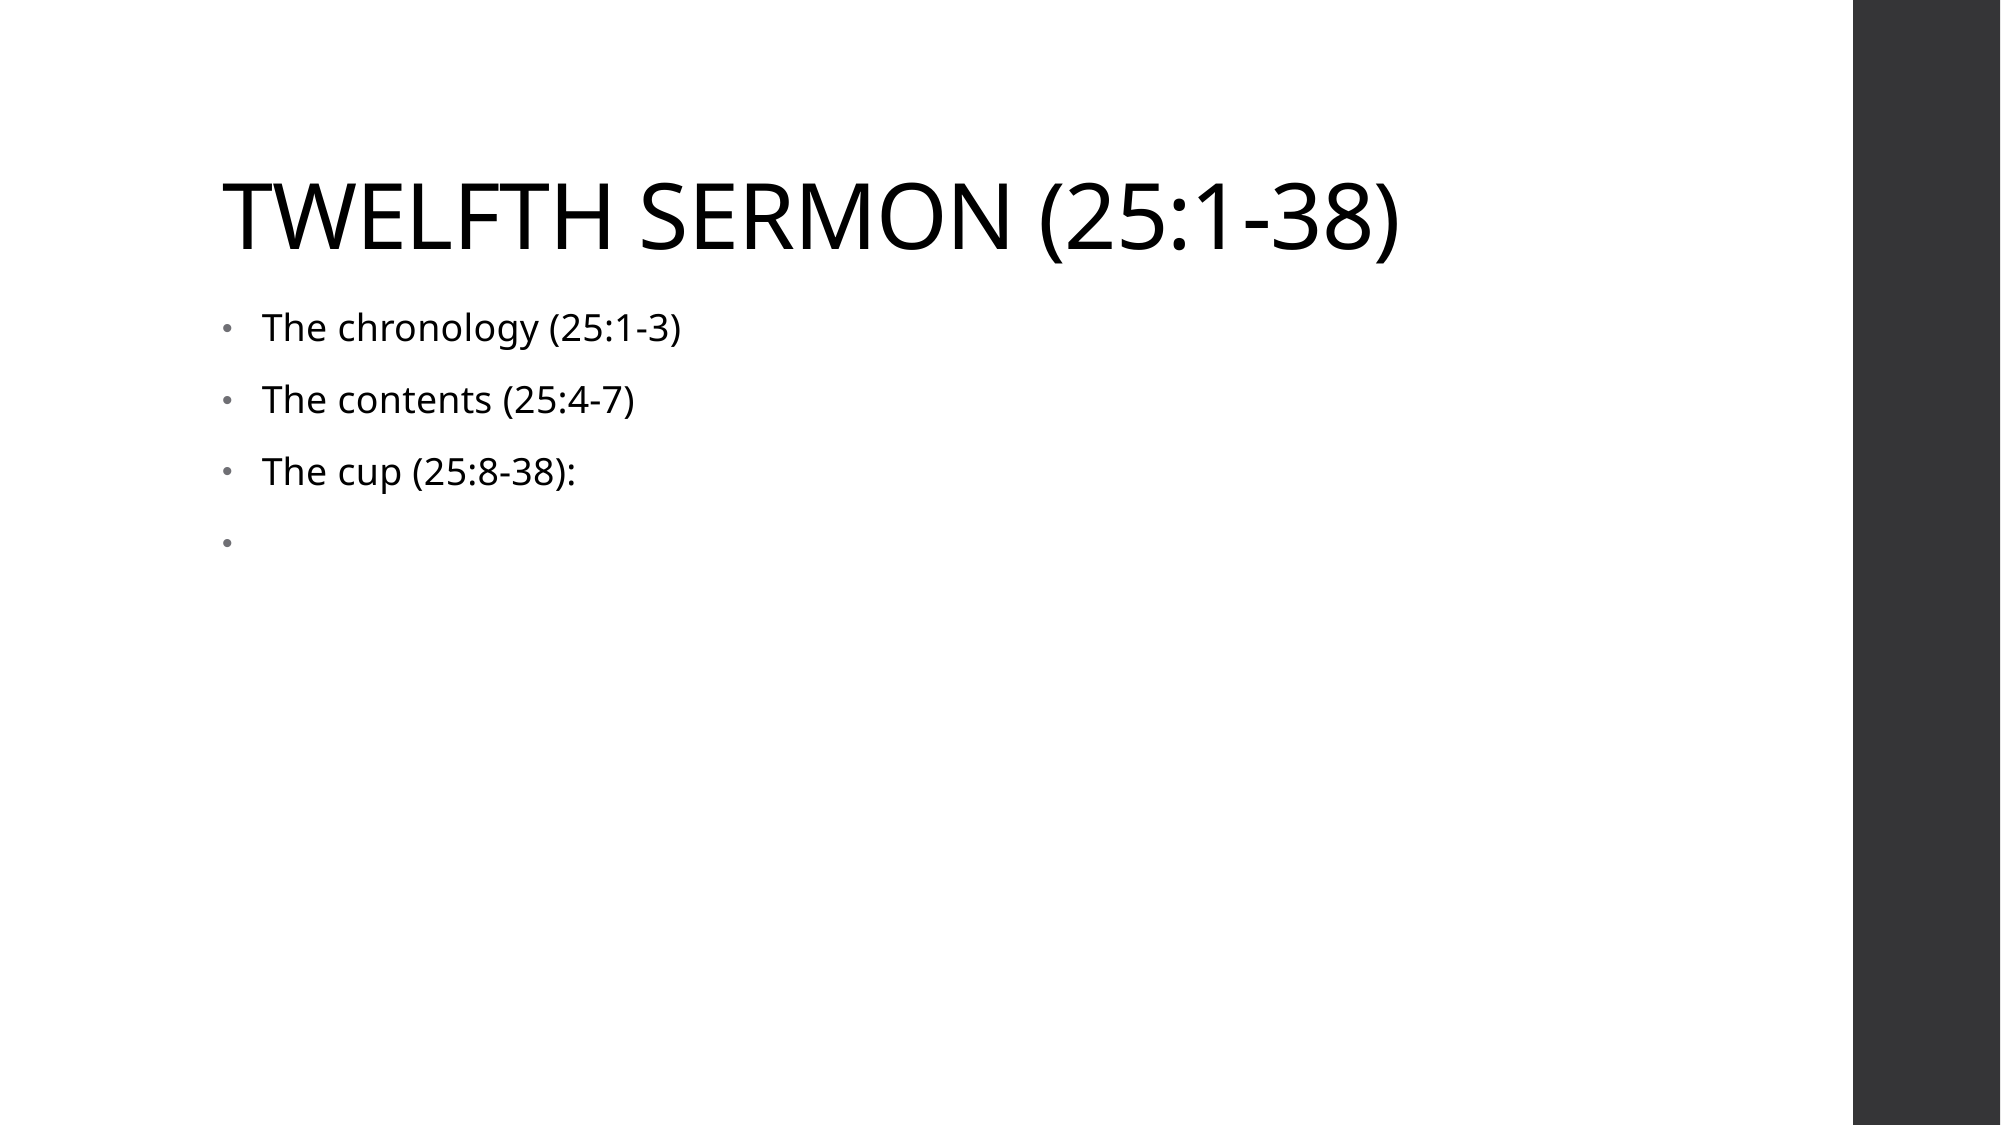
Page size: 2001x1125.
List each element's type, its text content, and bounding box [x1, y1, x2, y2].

title TWELFTH SERMON (25:1-38) [206, 60, 1797, 278]
list The chronology (25:1-3) The contents (25:4-7) The cup (25:8-38): [206, 299, 1617, 1014]
